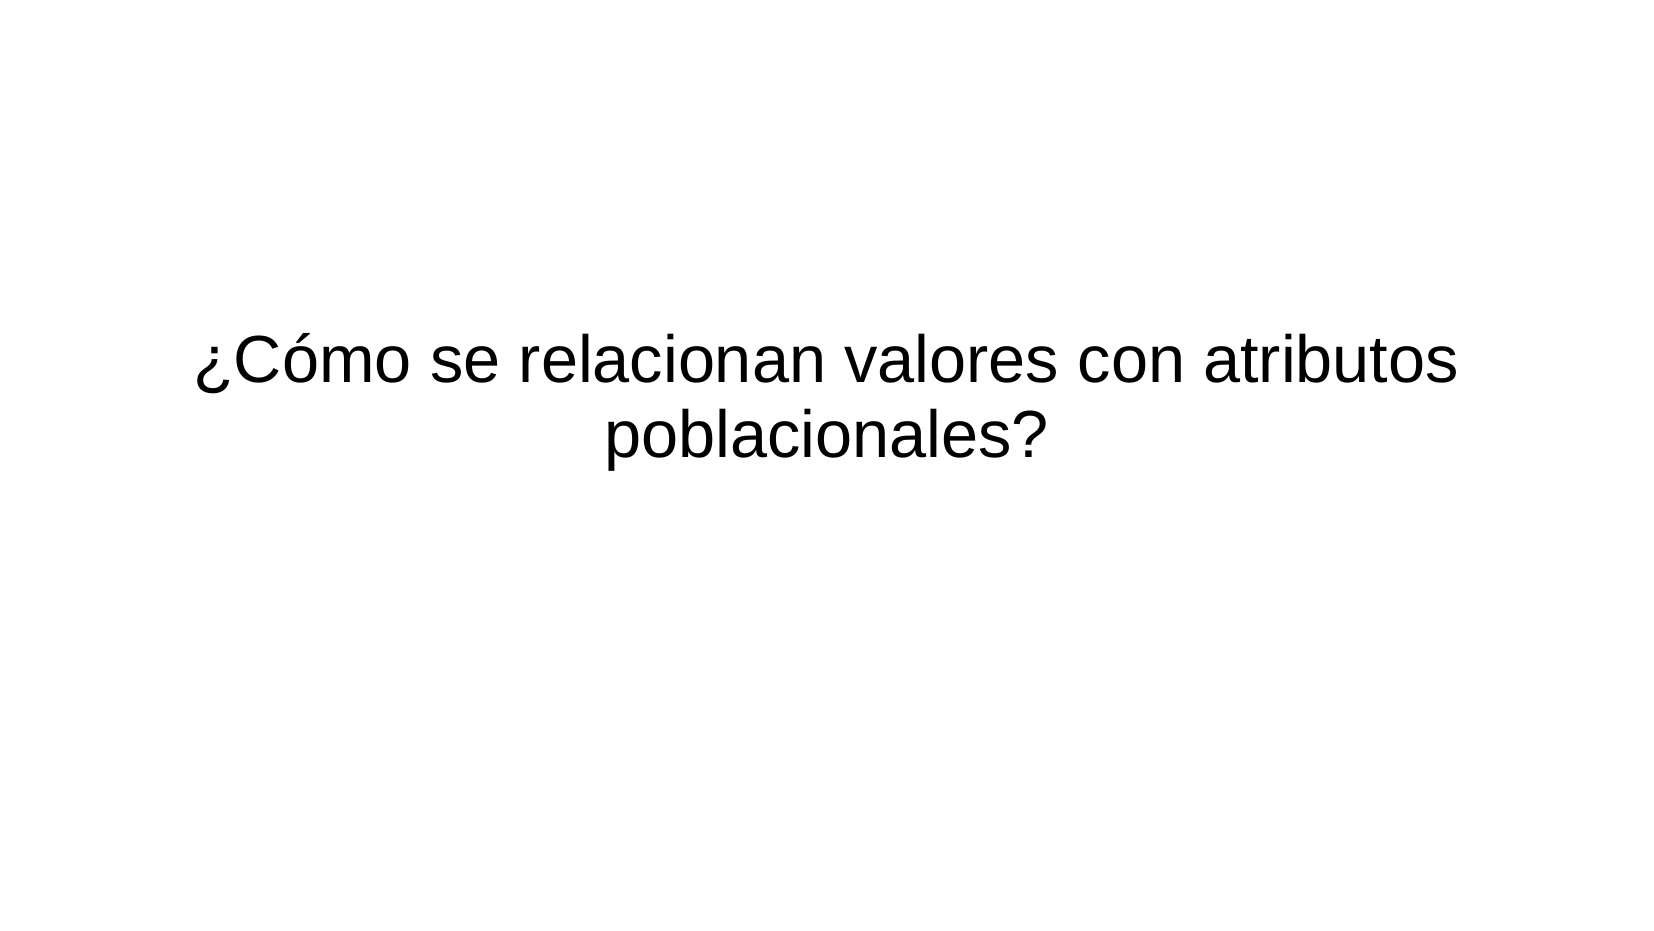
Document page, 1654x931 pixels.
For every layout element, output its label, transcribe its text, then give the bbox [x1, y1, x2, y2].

subtitle ¿Cómo se relacionan valores con atributos poblacionales? [82, 37, 1571, 757]
